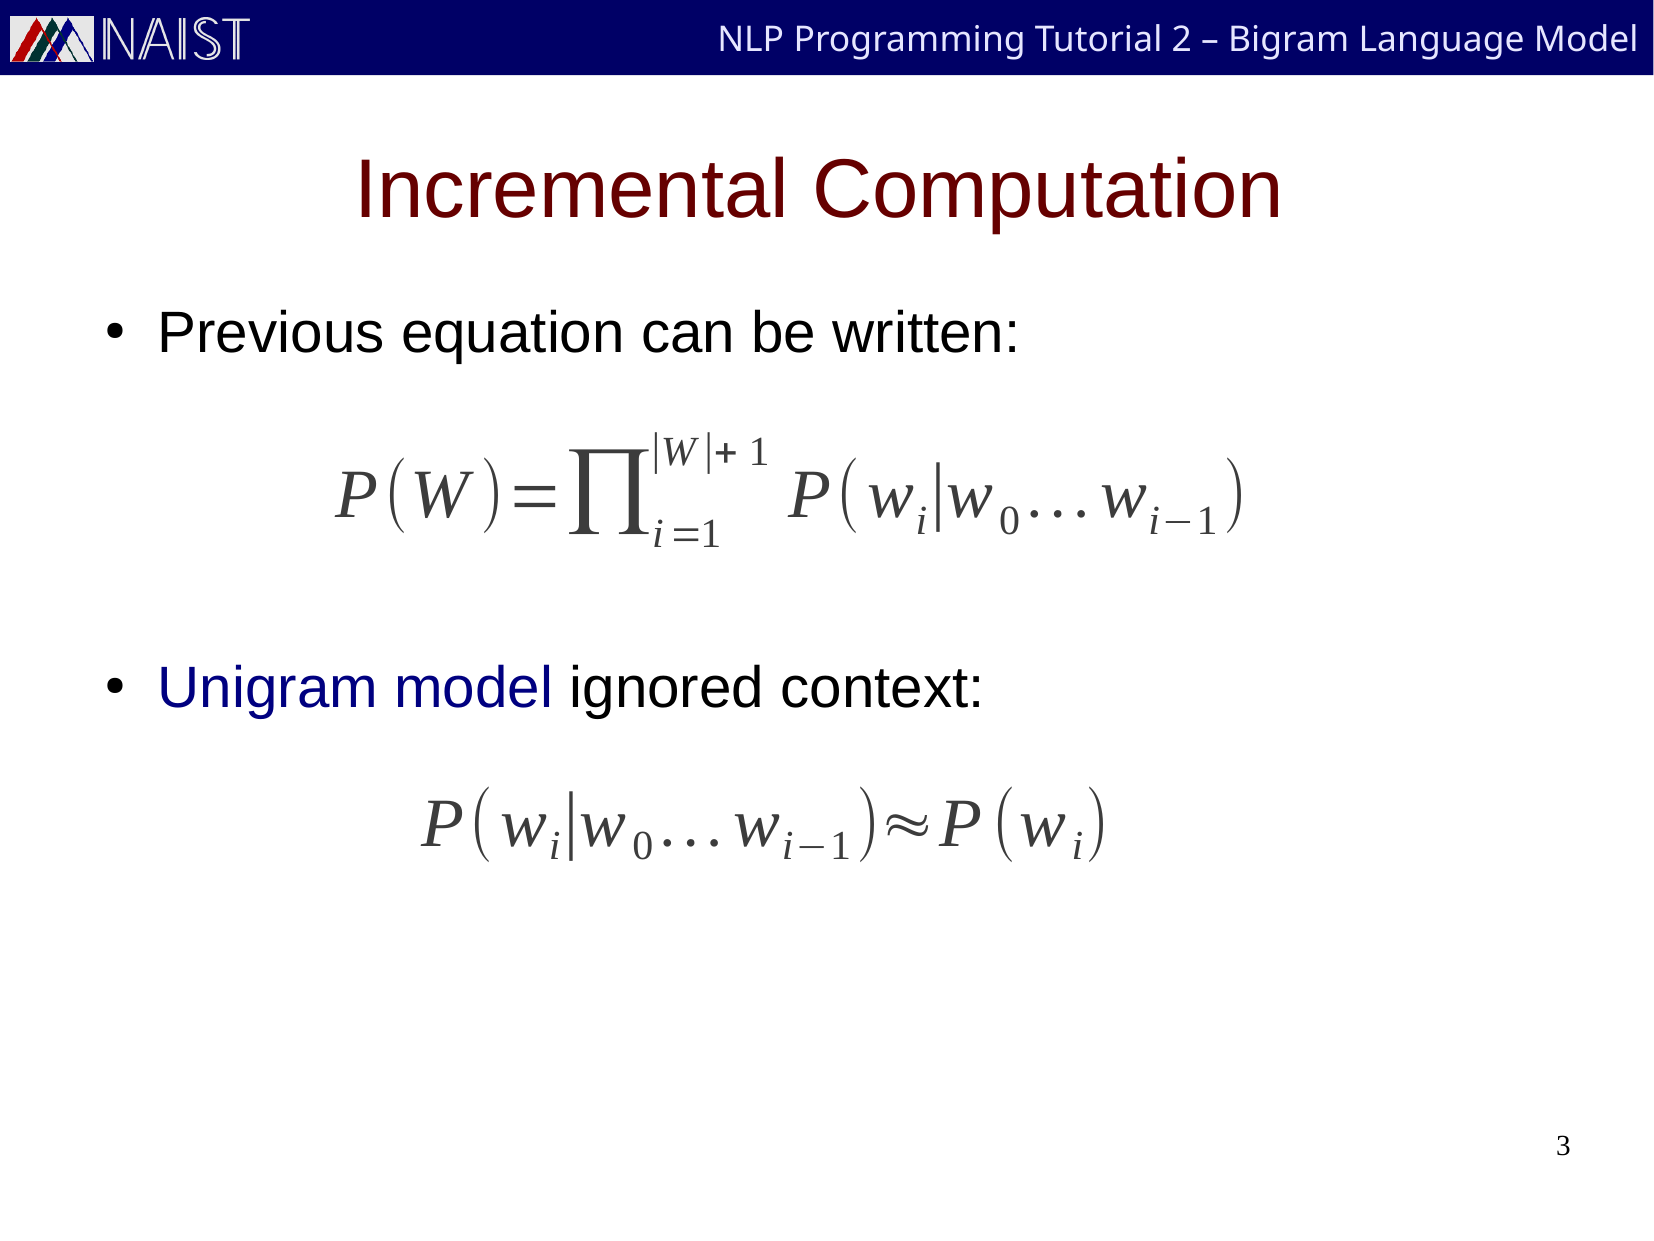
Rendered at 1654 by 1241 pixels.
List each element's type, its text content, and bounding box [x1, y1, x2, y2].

chart [313, 426, 1263, 557]
title Incremental Computation [75, 92, 1564, 285]
picture [10, 16, 94, 62]
list Previous equation can be written: Unigram model ignored context: [86, 300, 1576, 1119]
chart [399, 781, 1127, 871]
picture [102, 17, 251, 60]
